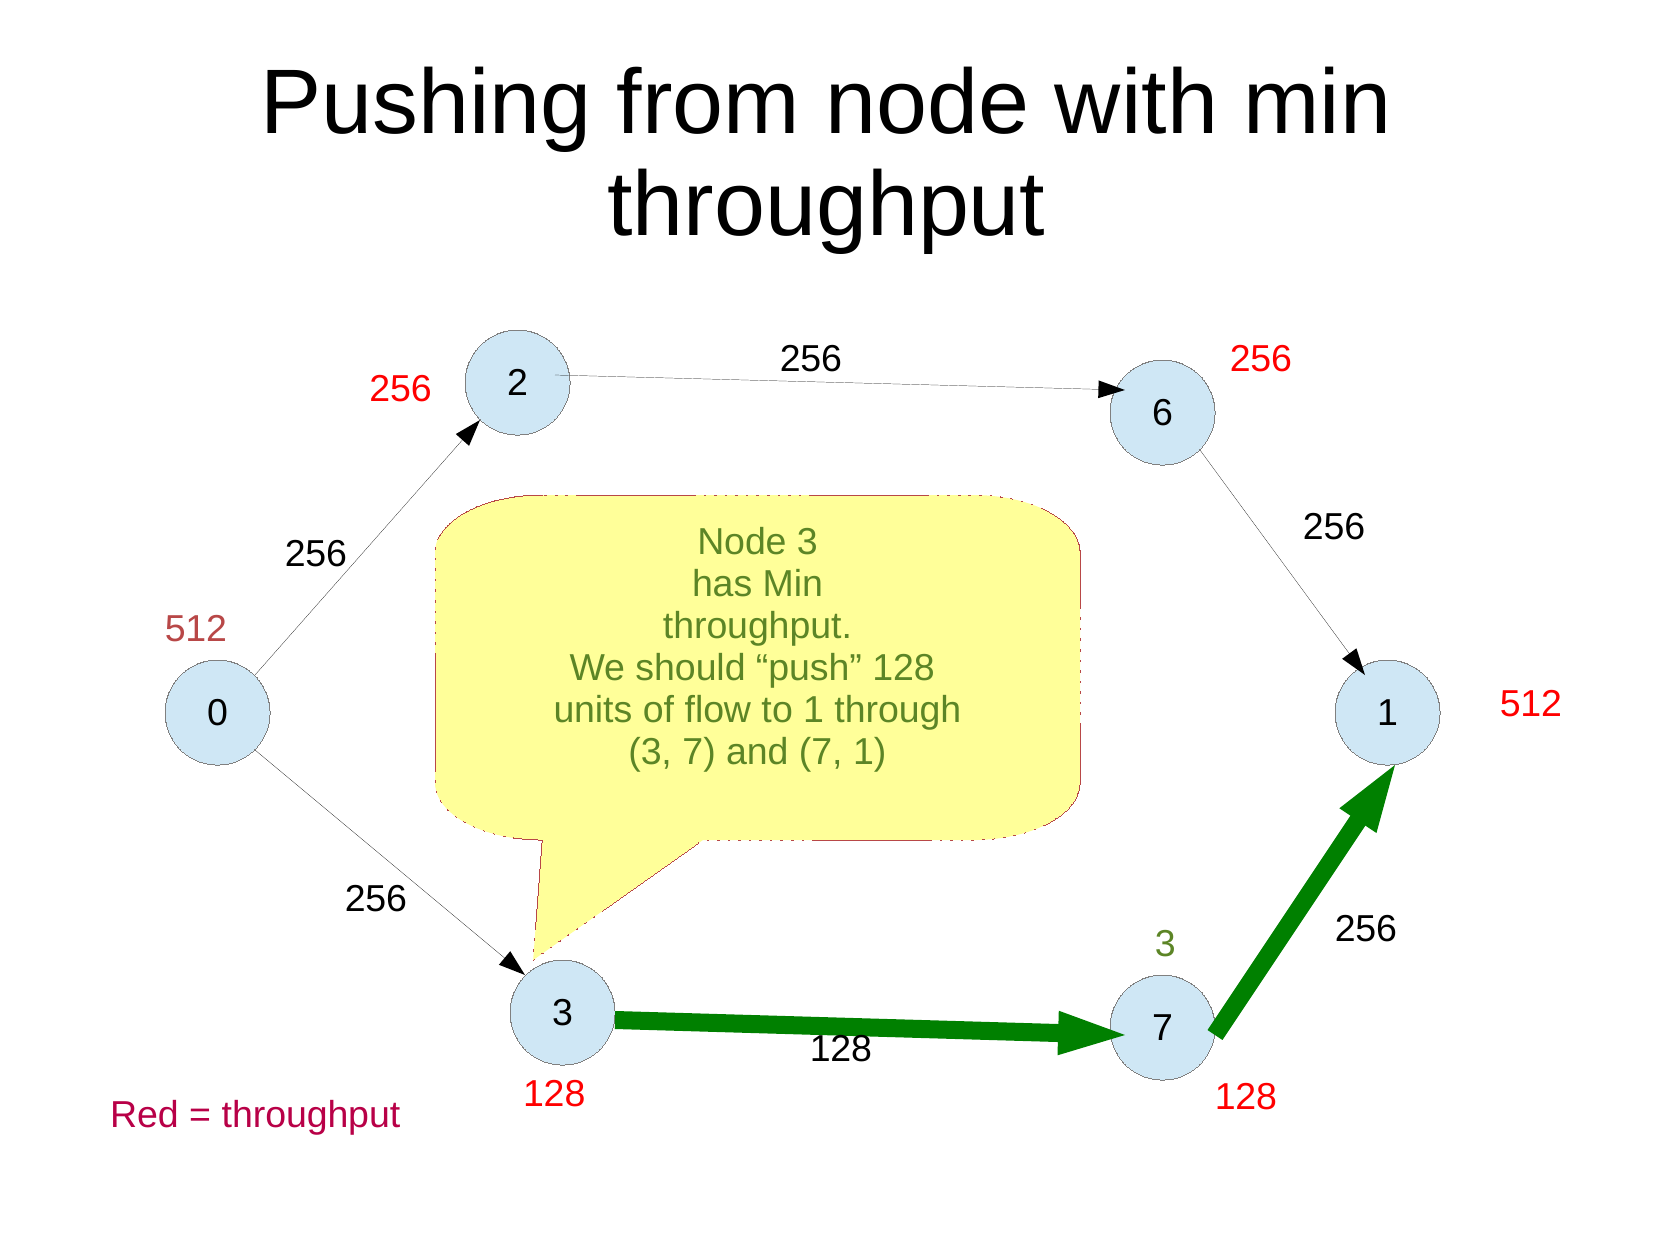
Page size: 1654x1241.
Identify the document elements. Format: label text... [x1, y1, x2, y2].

text_box 0 [165, 660, 271, 766]
text_box 256 [1288, 498, 1381, 556]
text_box 256 [765, 330, 857, 421]
text_box Red = throughput [95, 1086, 416, 1186]
text_box 256 [270, 525, 362, 582]
text_box 2 [465, 330, 571, 436]
title Pushing from node with min throughput [82, 49, 1571, 257]
text_box 512 [150, 600, 242, 657]
text_box 128 [795, 1020, 887, 1092]
text_box 256 [1320, 900, 1412, 961]
text_box 3 [1140, 915, 1191, 972]
text_box Node 3 has Min throughput. We should “push” 128 units of flow to 1 through (3, 7) and (7, 1) [435, 495, 1081, 961]
text_box 128 [1200, 1068, 1292, 1126]
text_box 128 [508, 1065, 601, 1122]
text_box 256 [354, 360, 451, 417]
text_box 512 [1485, 675, 1577, 732]
text_box 7 [1110, 975, 1215, 1081]
text_box 3 [510, 960, 615, 1065]
text_box 1 [1335, 660, 1441, 766]
text_box 256 [330, 870, 422, 927]
text_box 256 [1215, 330, 1307, 387]
text_box 6 [1110, 360, 1216, 466]
